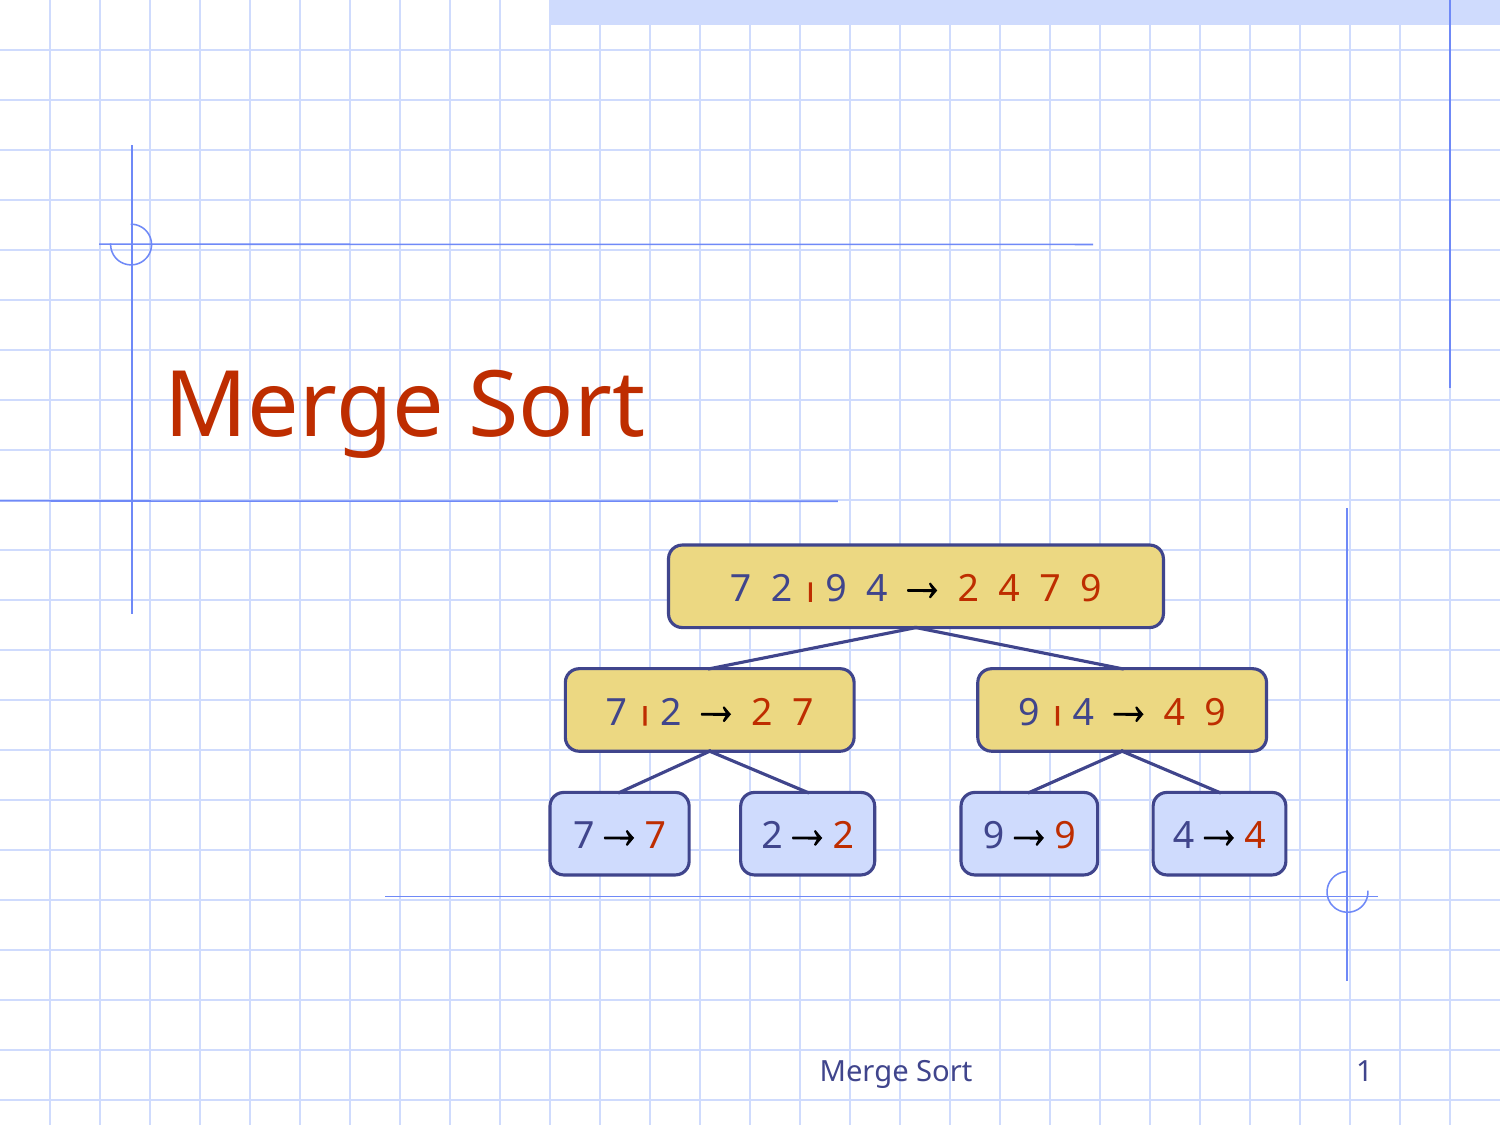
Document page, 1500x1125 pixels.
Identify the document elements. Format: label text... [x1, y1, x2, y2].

text_box 7  7 [549, 792, 690, 875]
text_box 7 2  9 4  2 4 7 9 [668, 545, 1164, 628]
text_box 4  4 [1153, 792, 1286, 875]
text_box 7  2  2 7 [565, 668, 855, 752]
text_box 9  4  4 9 [977, 668, 1267, 752]
text_box 9  9 [961, 792, 1098, 875]
title Merge Sort [150, 274, 1426, 463]
text_box 2  2 [740, 792, 875, 875]
